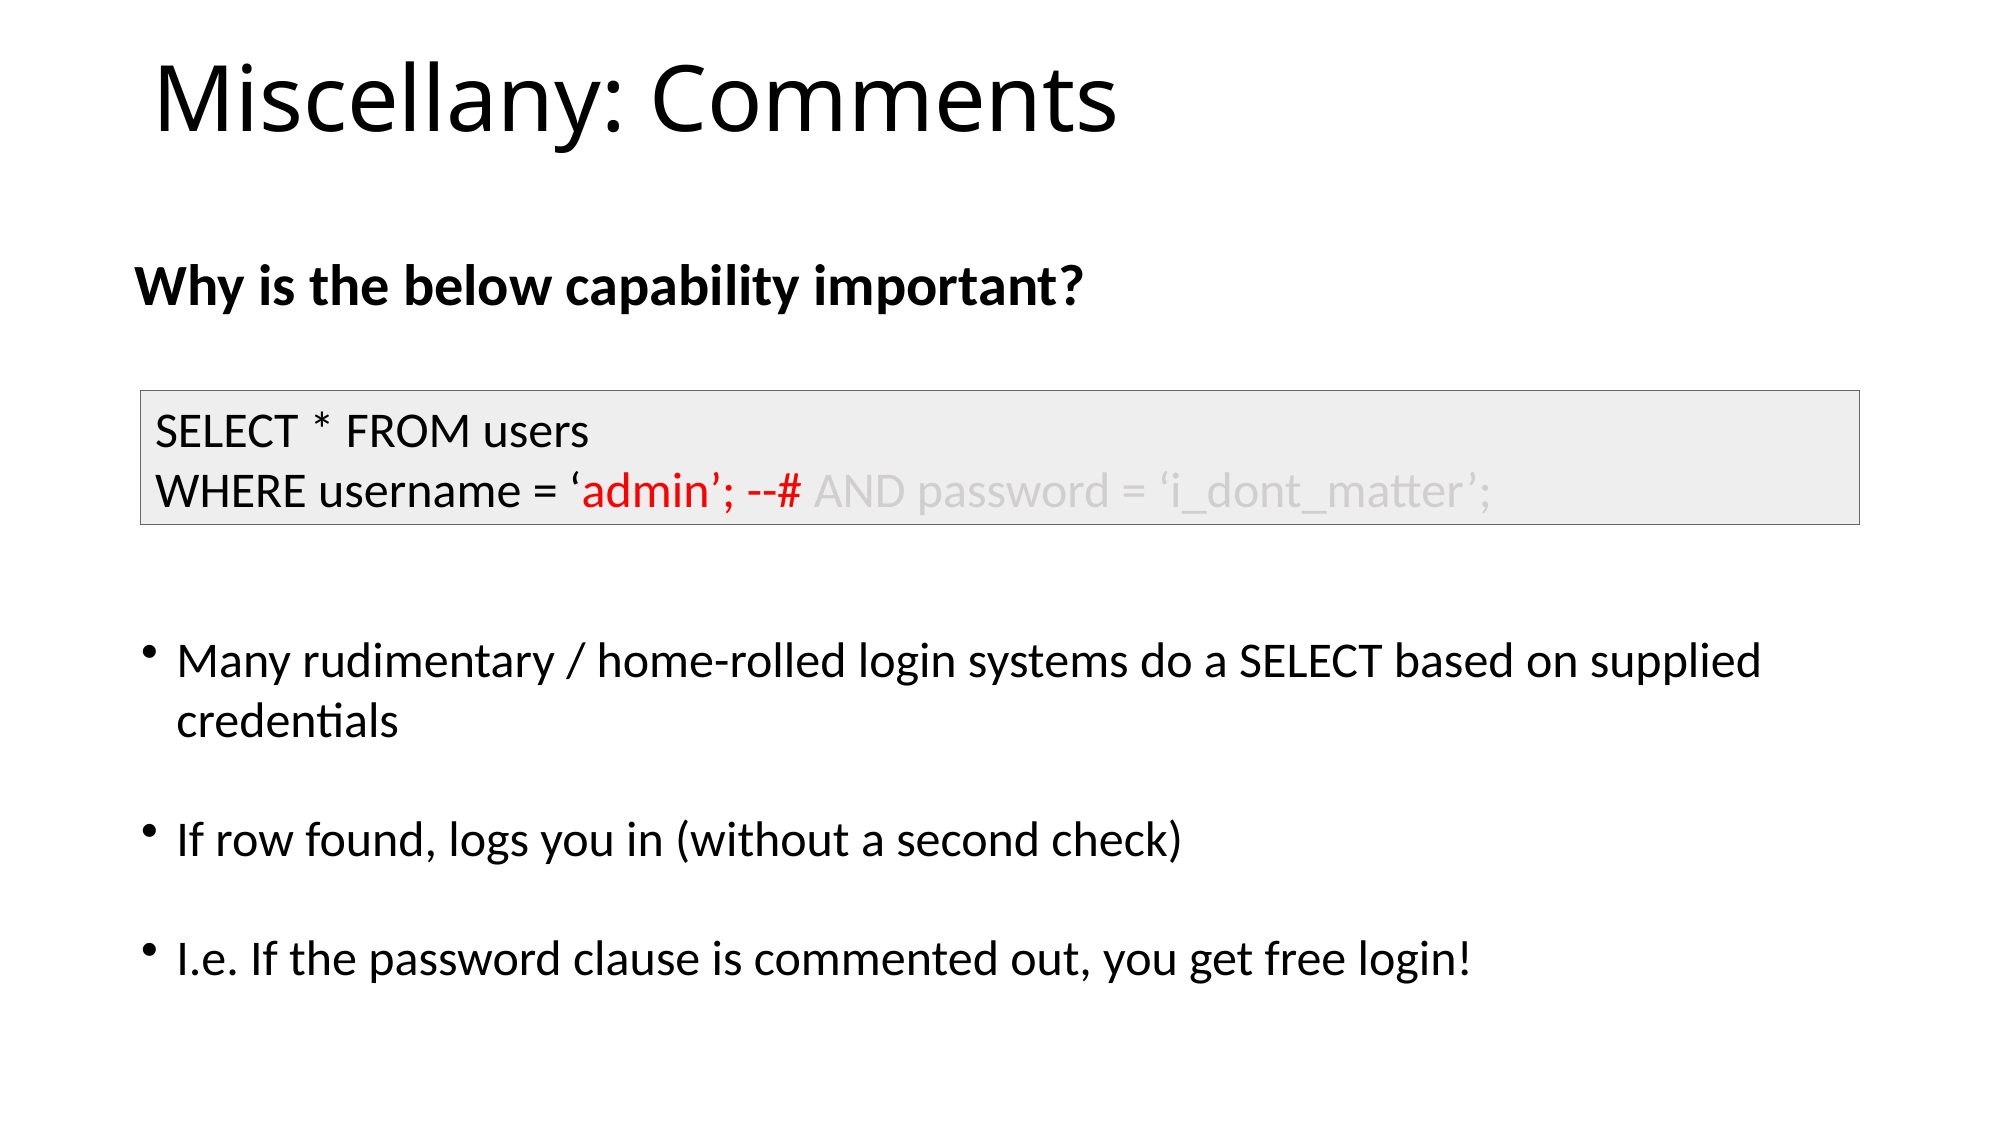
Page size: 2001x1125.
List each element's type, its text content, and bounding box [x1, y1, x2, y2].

text_box Many rudimentary / home-rolled login systems do a SELECT based on supplied credentials If row found, logs you in (without a second check) I.e. If the password clause is commented out, you get free login! [126, 620, 1816, 994]
text_box Why is the below capability important? [119, 240, 1845, 325]
title Miscellany: Comments [137, 42, 1863, 163]
text_box SELECT * FROM users WHERE username = ‘admin’; --# AND password = ‘i_dont_matter’; [140, 390, 1860, 525]
